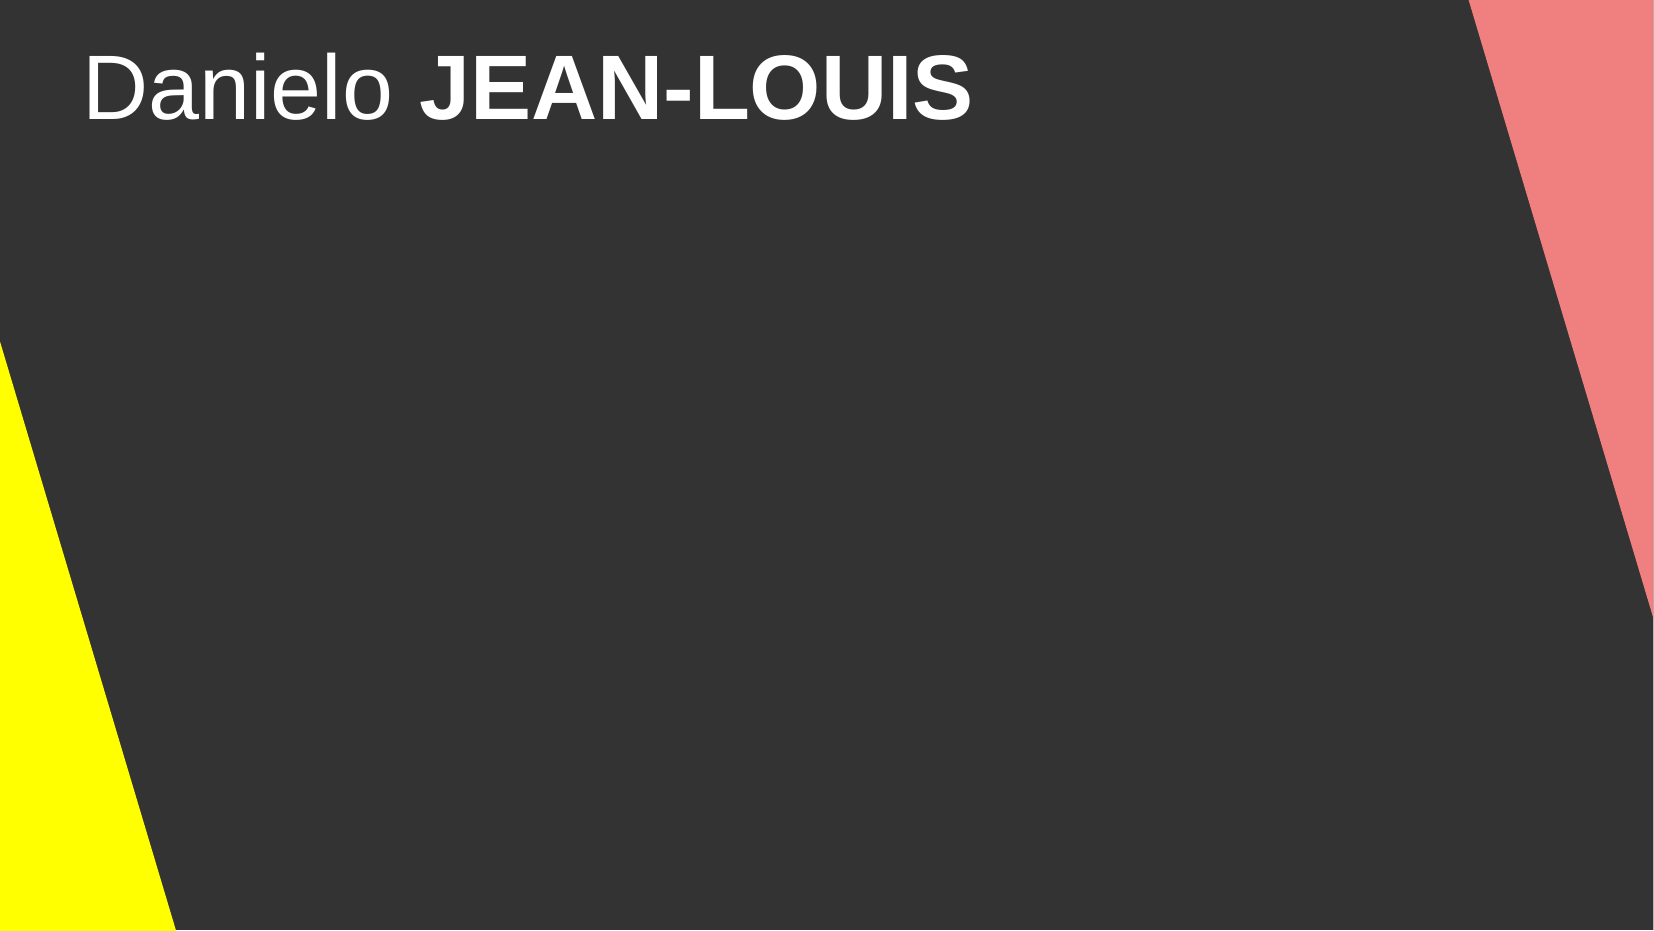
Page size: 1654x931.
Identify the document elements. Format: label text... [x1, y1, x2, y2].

text_box [1468, 0, 1654, 621]
subtitle Danielo JEAN-LOUIS [82, 36, 1571, 758]
text_box [0, 341, 177, 931]
